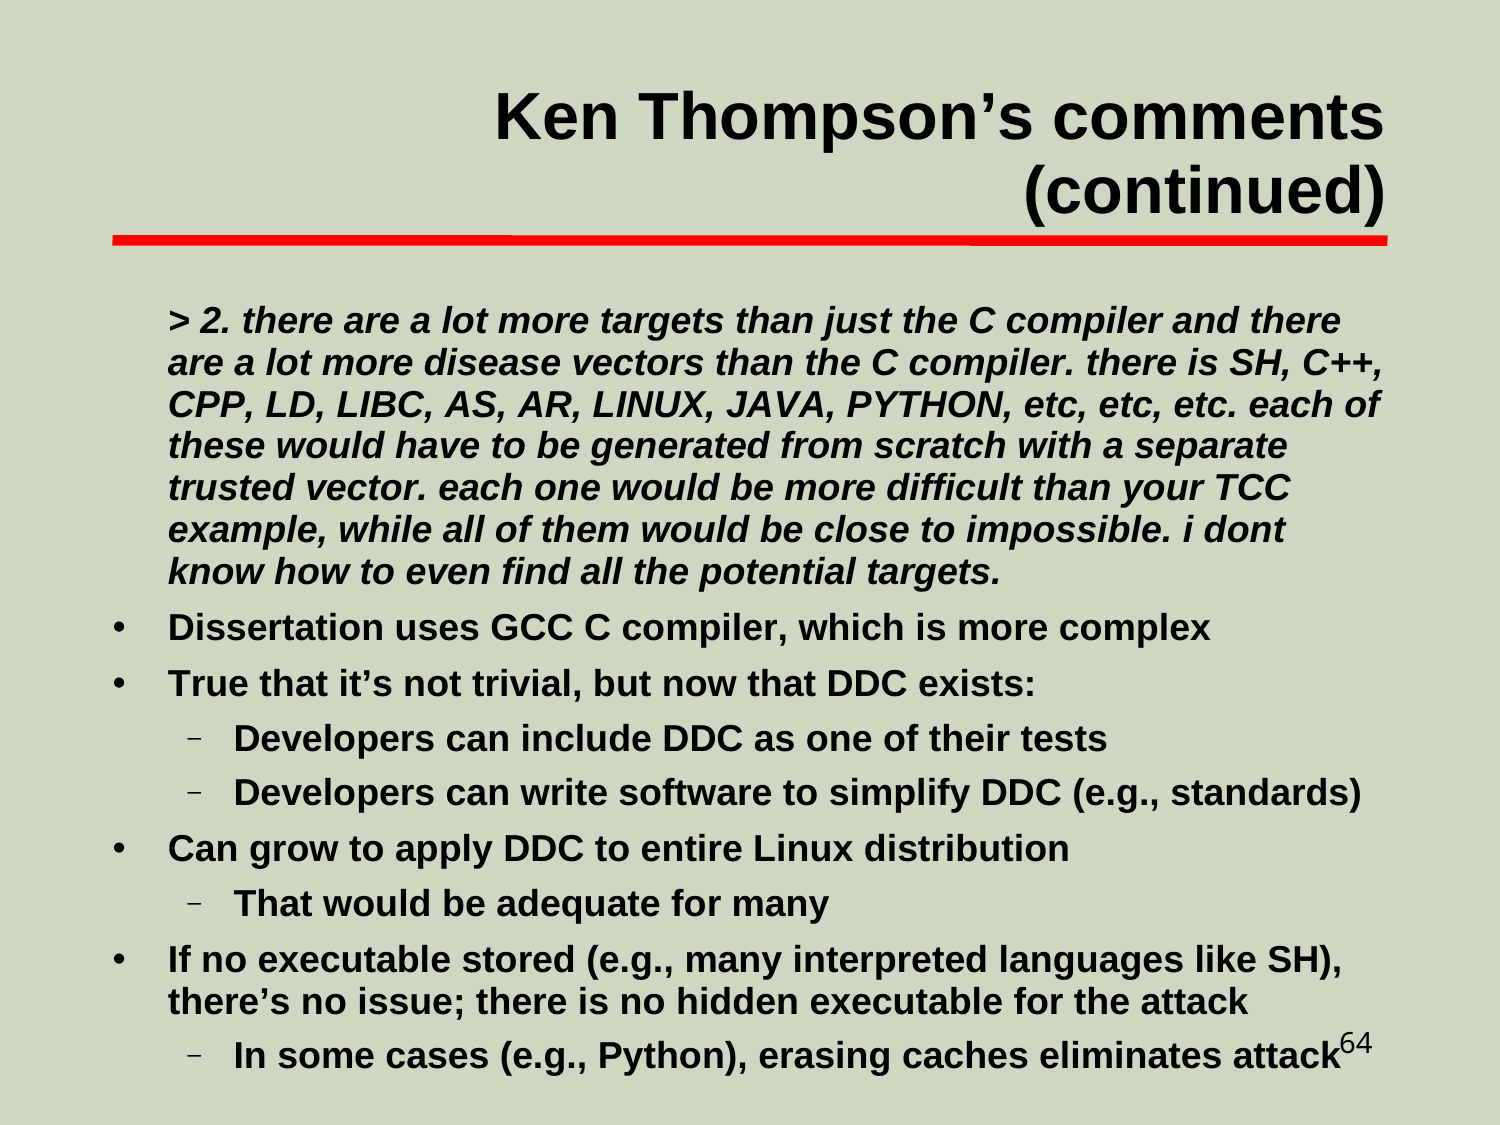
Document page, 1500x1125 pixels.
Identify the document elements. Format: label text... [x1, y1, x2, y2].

title Ken Thompson’s comments (continued) [124, 80, 1387, 229]
list > 2. there are a lot more targets than just the C compiler and there are a lot more disease vectors than the C compiler. there is SH, C++, CPP, LD, LIBC, AS, AR, LINUX, JAVA, PYTHON, etc, etc, etc. each of these would have to be generated from scratch with a separate trusted vector. each one would be more difficult than your TCC example, while all of them would be close to impossible. i dont know how to even find all the potential targets. Dissertation uses GCC C compiler, which is more complex True that it’s not trivial, but now that DDC exists: Developers can include DDC as one of their tests Developers can write software to simplify DDC (e.g., standards) Can grow to apply DDC to entire Linux distribution That would be adequate for many If no executable stored (e.g., many interpreted languages like SH), there’s no issue; there is no hidden executable for the attack In some cases (e.g., Python), erasing caches eliminates attack [112, 299, 1387, 1099]
